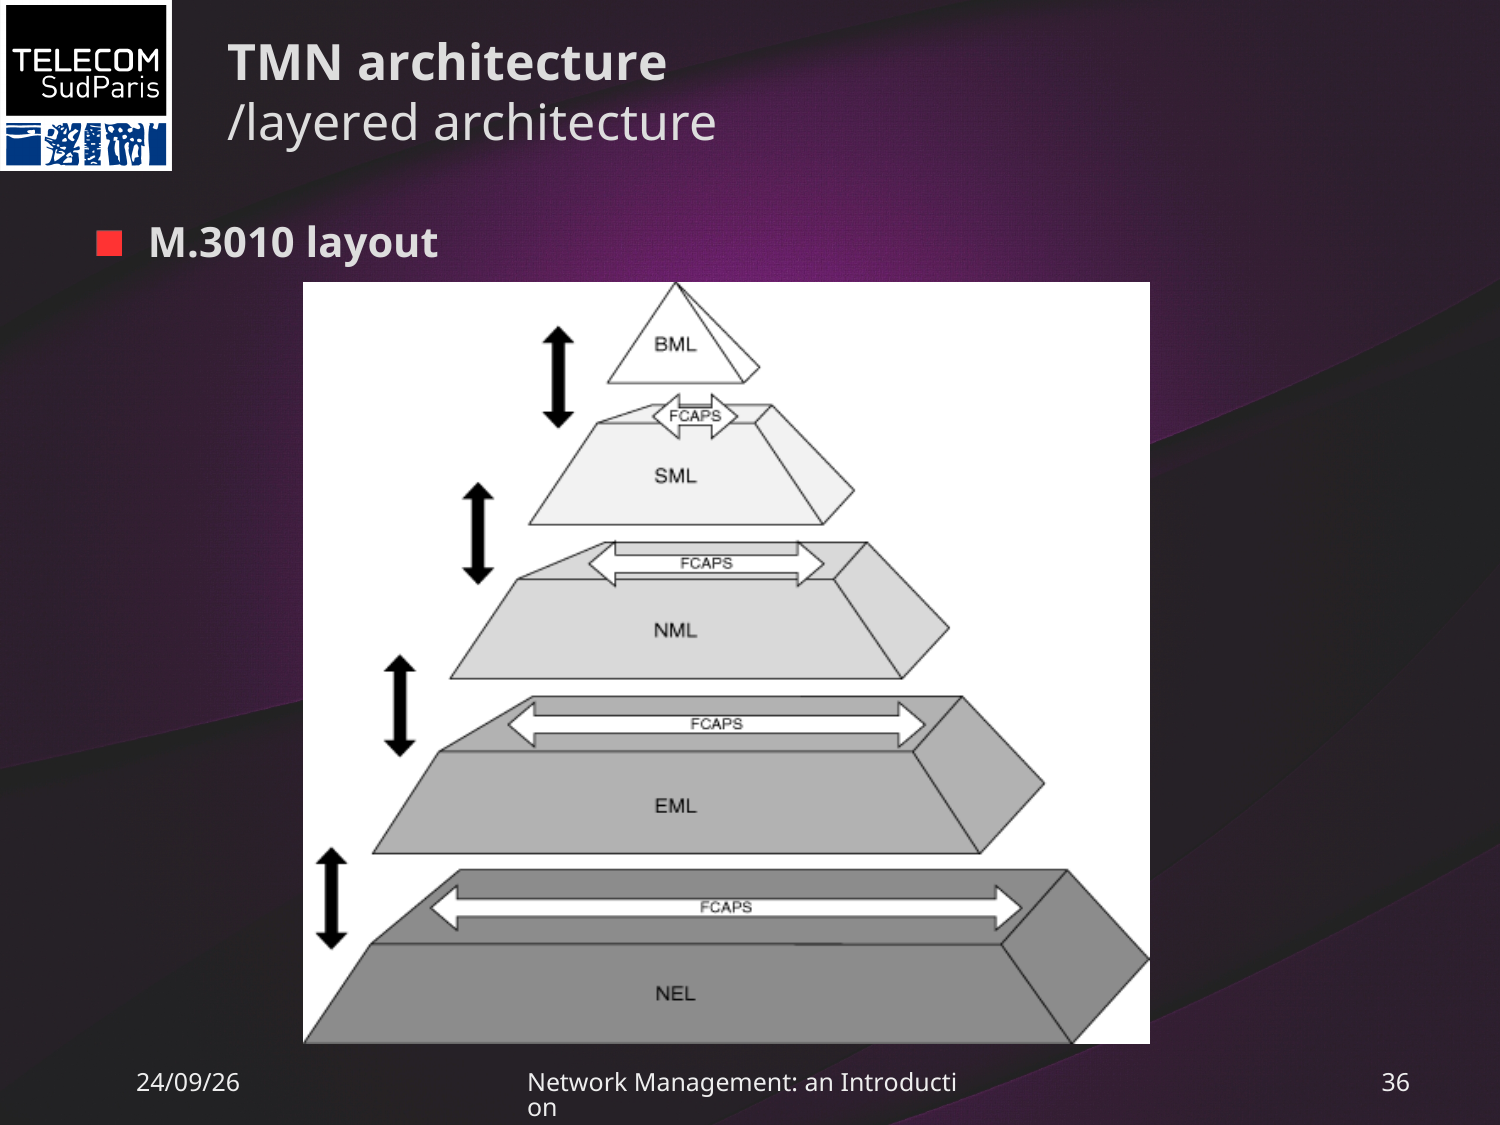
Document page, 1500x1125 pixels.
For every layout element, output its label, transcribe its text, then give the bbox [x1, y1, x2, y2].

list M.3010 layout [76, 207, 1427, 977]
picture [0, 0, 1500, 1125]
title TMN architecture /layered architecture [212, 22, 1406, 158]
